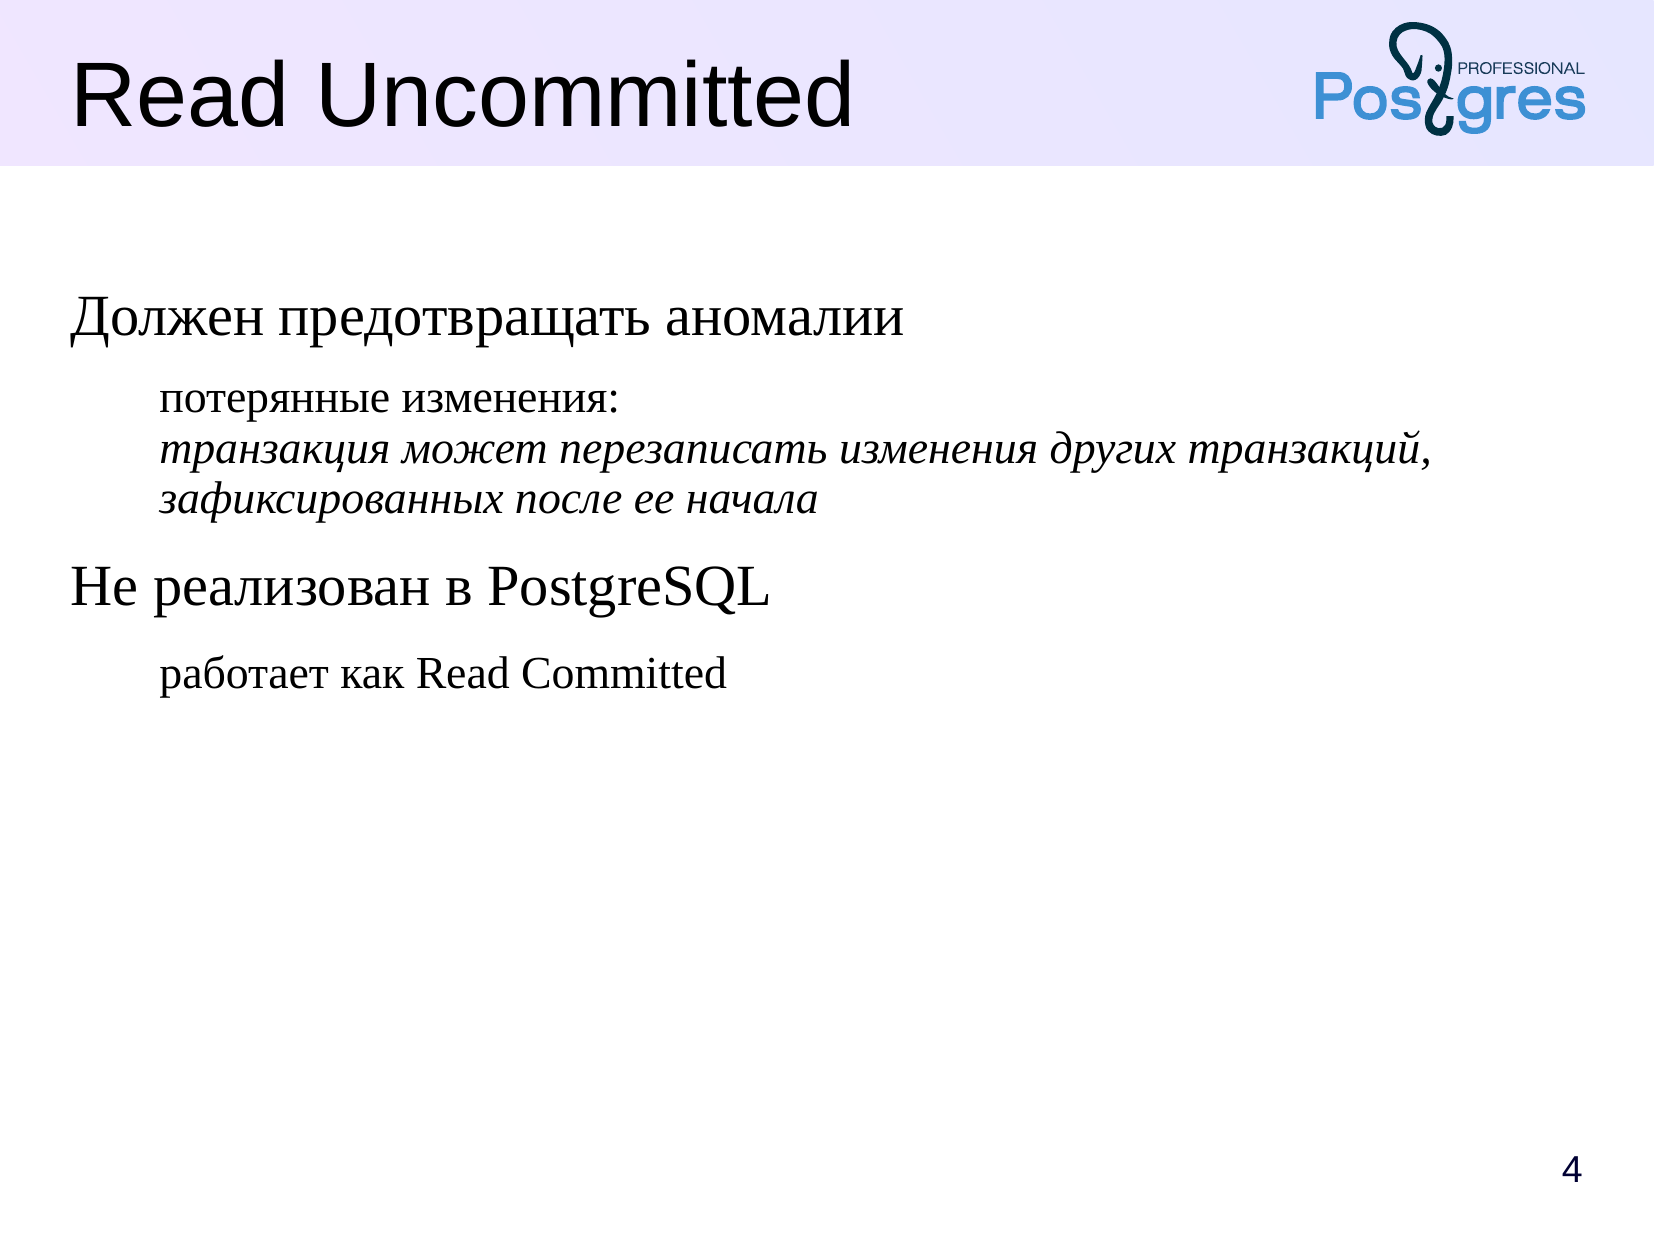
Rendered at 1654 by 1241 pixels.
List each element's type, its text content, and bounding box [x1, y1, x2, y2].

title Read Uncommitted [70, 43, 1241, 147]
list Должен предотвращать аномалии потерянные изменения: транзакция может перезаписать изменения других транзакций, зафиксированных после ее начала Не реализован в PostgreSQL работает как Read Committed [70, 283, 1583, 1141]
